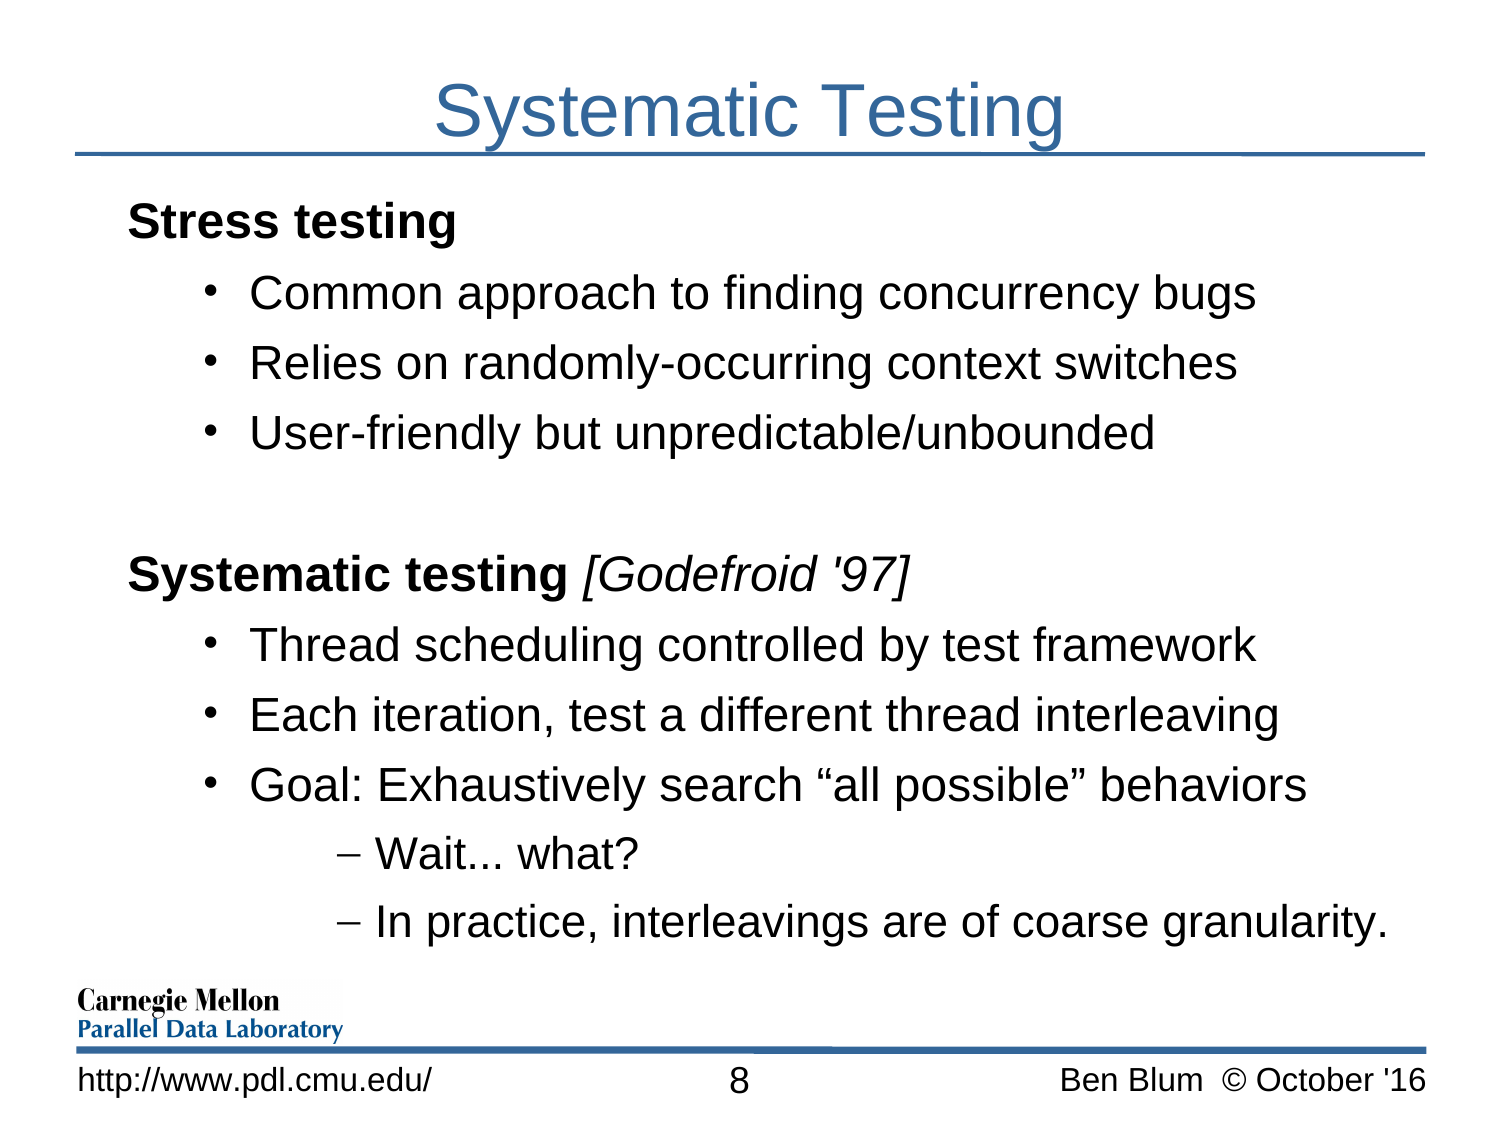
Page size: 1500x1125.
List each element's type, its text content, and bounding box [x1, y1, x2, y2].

title Systematic Testing [112, 49, 1388, 163]
picture [77, 979, 343, 1044]
list Stress testing Common approach to finding concurrency bugs Relies on randomly-occurring context switches User-friendly but unpredictable/unbounded Systematic testing [Godefroid '97] Thread scheduling controlled by test framework Each iteration, test a different thread interleaving Goal: Exhaustively search “all possible” behaviors Wait... what? In practice, interleavings are of coarse granularity. [112, 181, 1426, 954]
